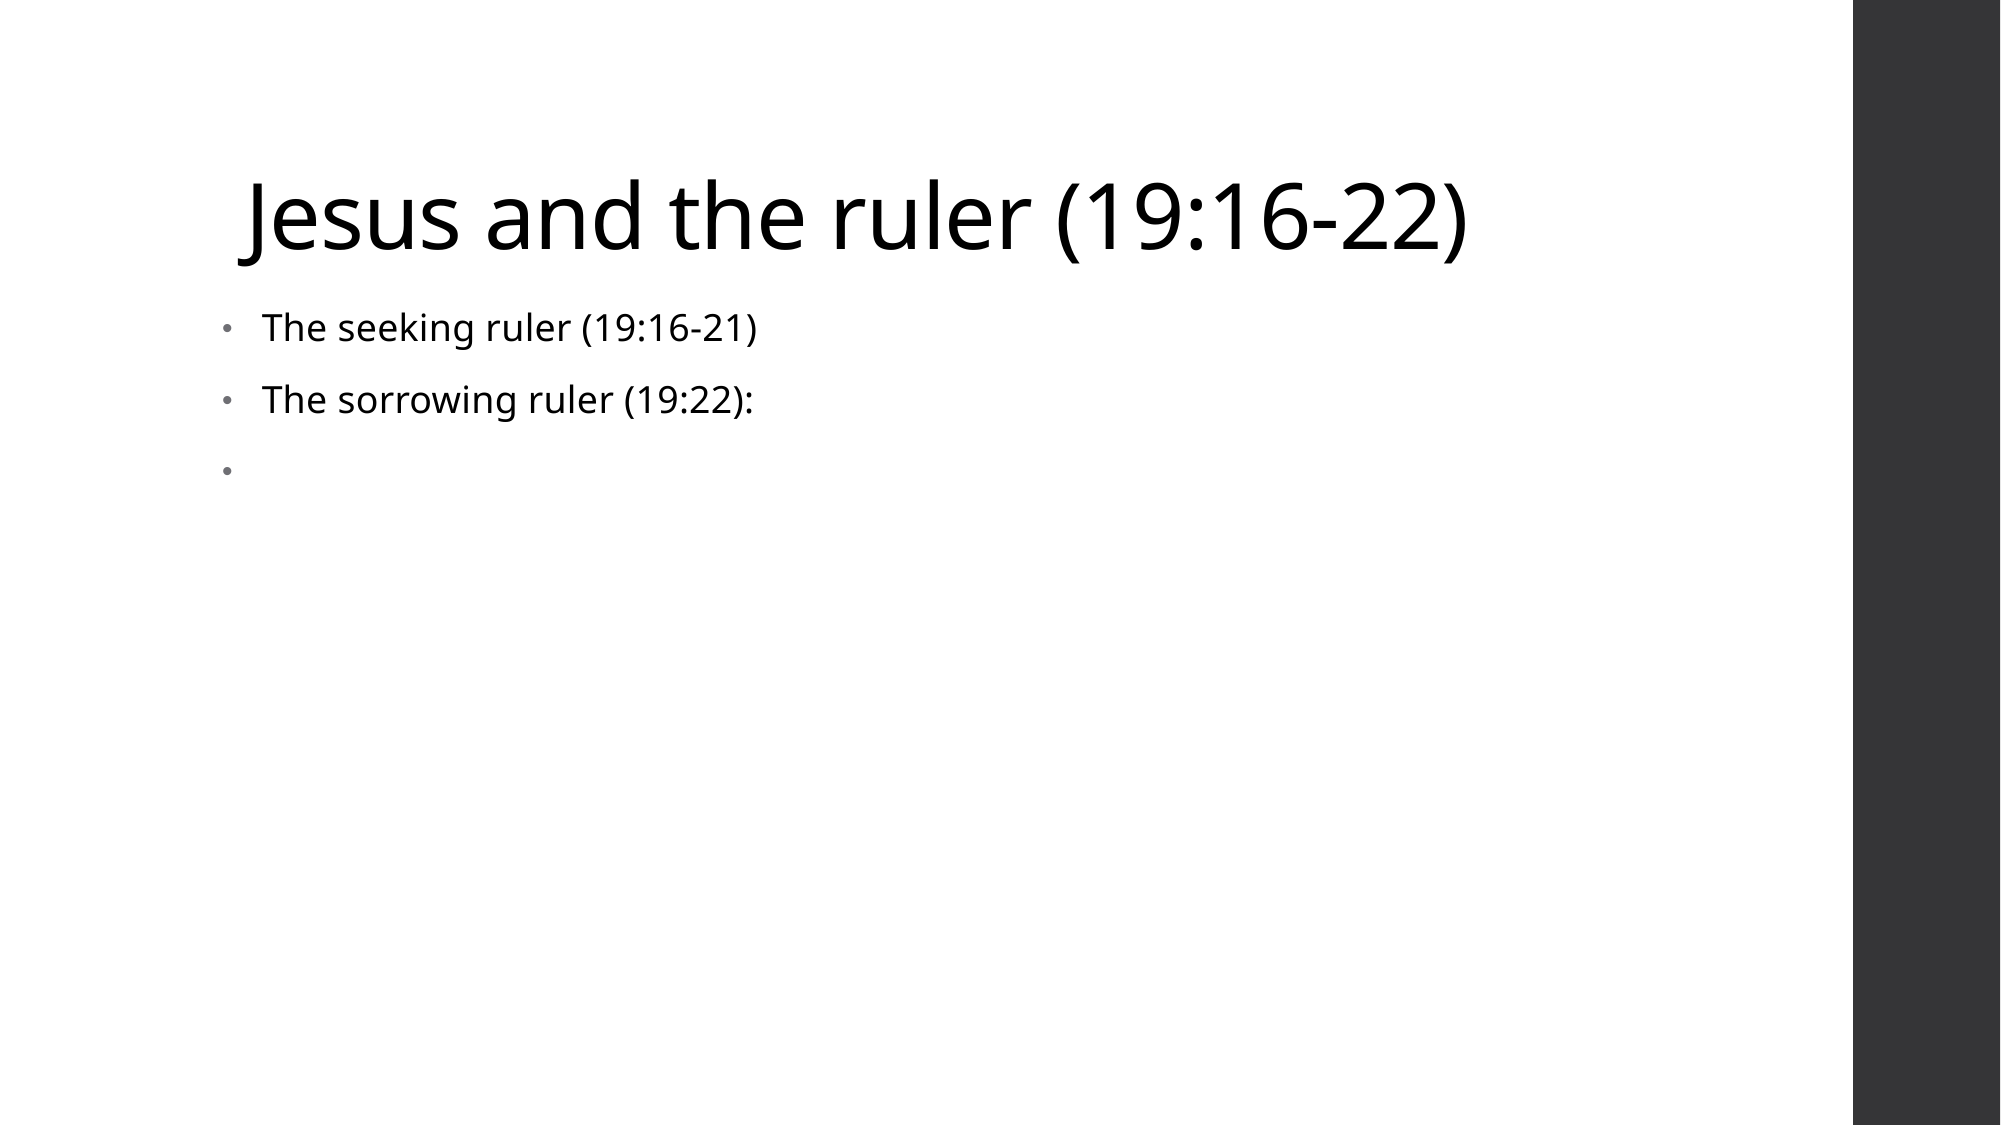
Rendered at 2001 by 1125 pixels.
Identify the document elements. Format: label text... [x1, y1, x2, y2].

list The seeking ruler (19:16-21) The sorrowing ruler (19:22): [206, 299, 1617, 1014]
title Jesus and the ruler (19:16-22) [206, 60, 1797, 278]
